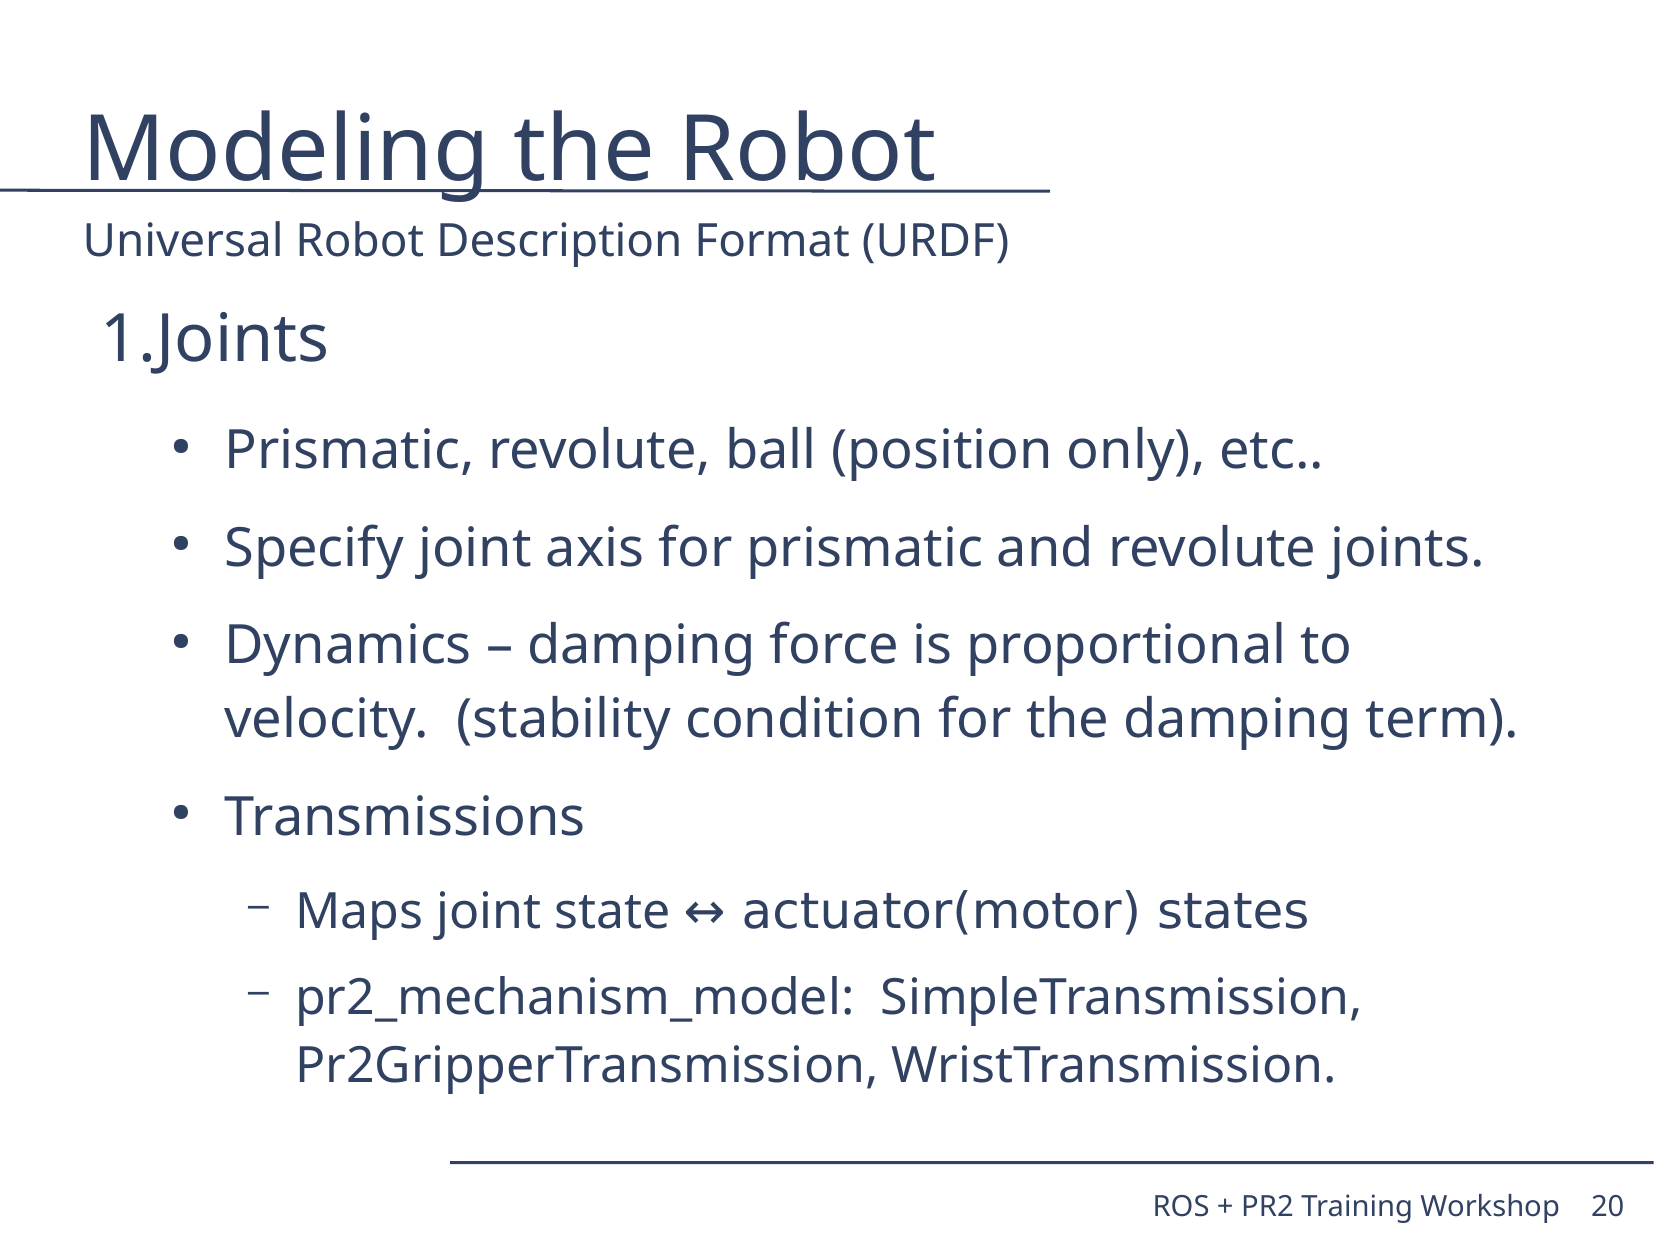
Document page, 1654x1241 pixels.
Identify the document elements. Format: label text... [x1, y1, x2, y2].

title Modeling the Robot Universal Robot Description Format (URDF) [82, 73, 1571, 281]
list Joints Prismatic, revolute, ball (position only), etc.. Specify joint axis for prismatic and revolute joints. Dynamics – damping force is proportional to velocity. (stability condition for the damping term). Transmissions Maps joint state ↔ actuator(motor) states pr2_mechanism_model: SimpleTransmission, Pr2GripperTransmission, WristTransmission. [82, 290, 1571, 1163]
